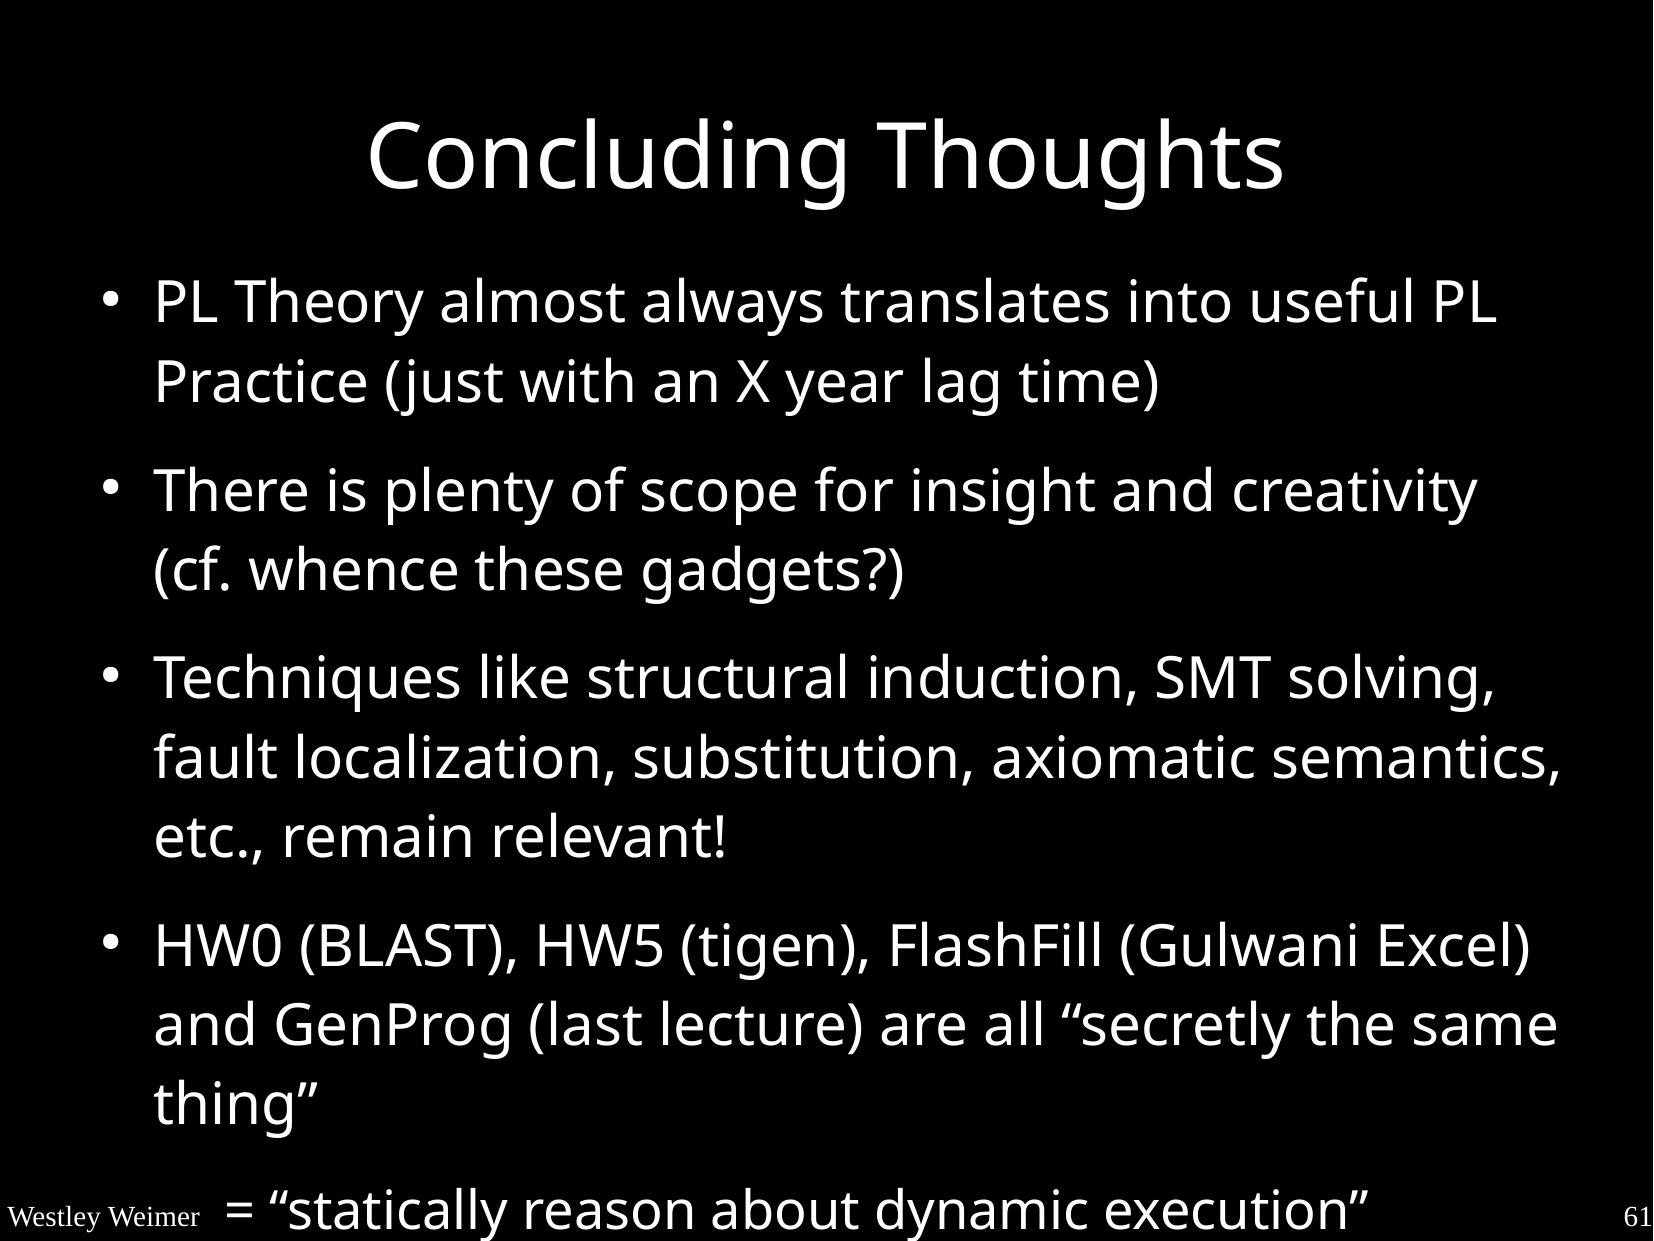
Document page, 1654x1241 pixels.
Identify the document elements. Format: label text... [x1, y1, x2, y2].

list PL Theory almost always translates into useful PL Practice (just with an X year lag time) There is plenty of scope for insight and creativity (cf. whence these gadgets?) Techniques like structural induction, SMT solving, fault localization, substitution, axiomatic semantics, etc., remain relevant! HW0 (BLAST), HW5 (tigen), FlashFill (Gulwani Excel) and GenProg (last lecture) are all “secretly the same thing” = “statically reason about dynamic execution” [82, 260, 1571, 1241]
title Concluding Thoughts [82, 46, 1571, 260]
